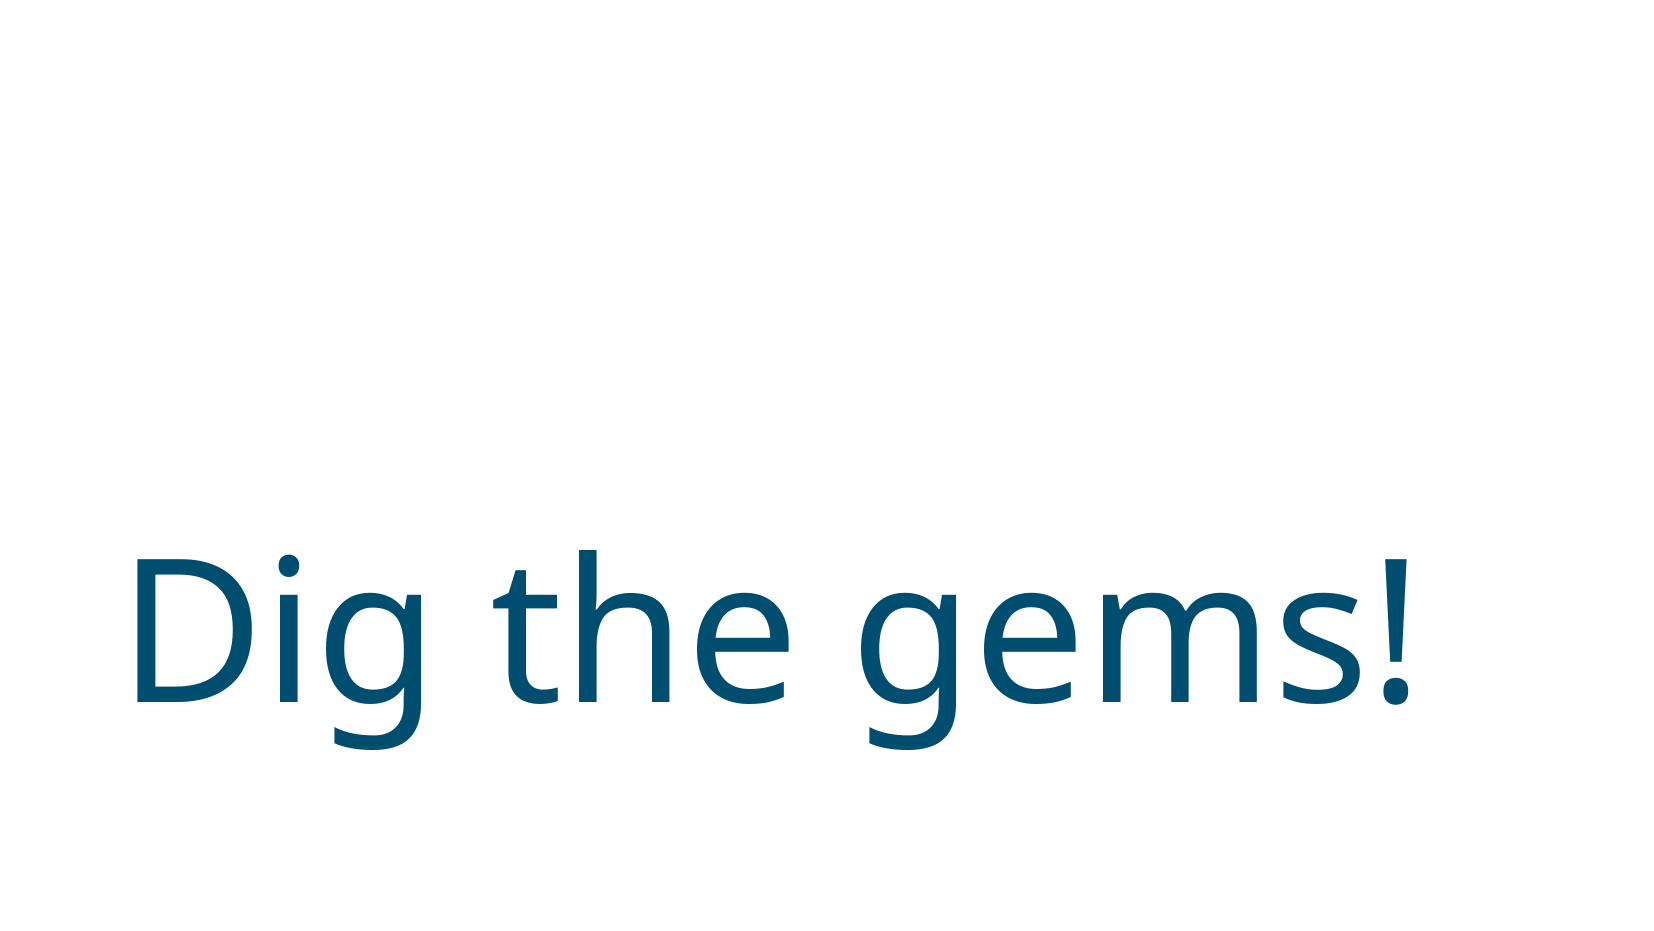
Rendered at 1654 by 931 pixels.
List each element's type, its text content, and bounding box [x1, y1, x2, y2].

text_box Dig the gems! [103, 481, 1551, 733]
